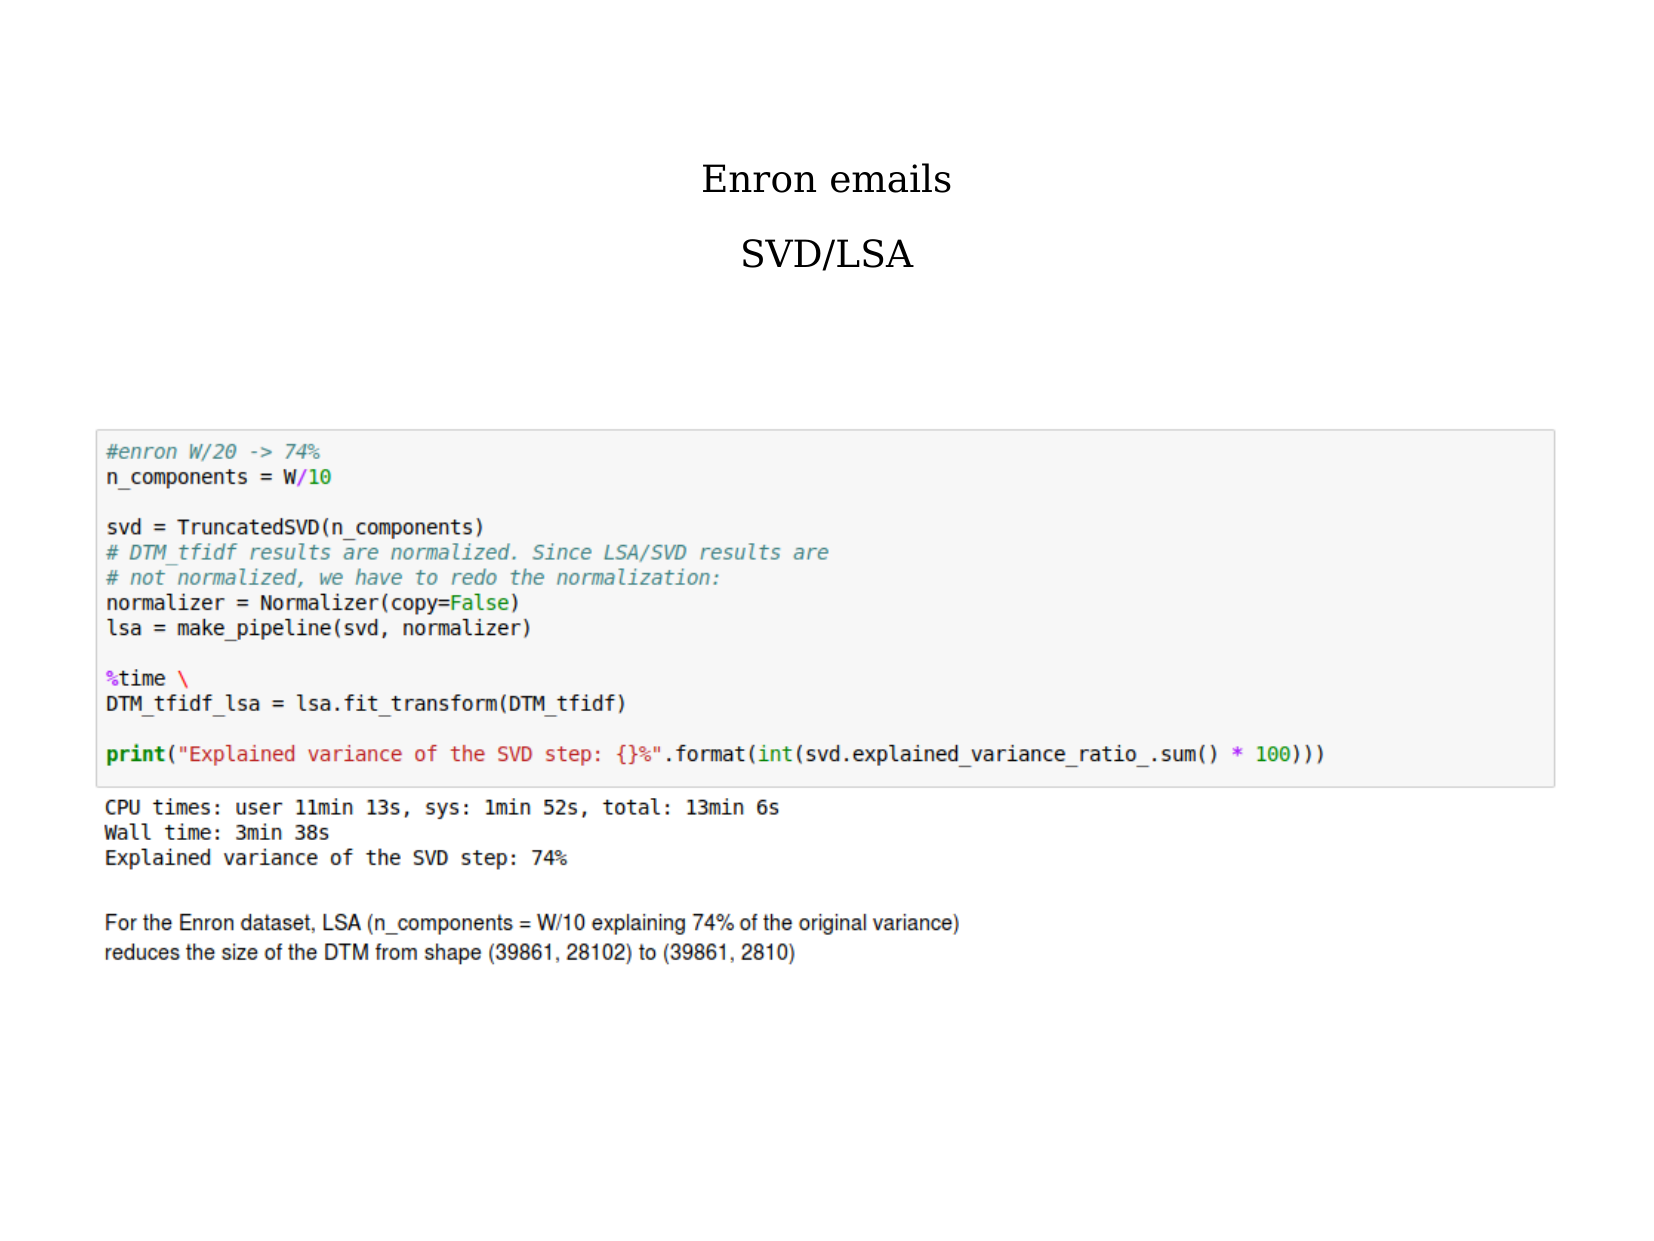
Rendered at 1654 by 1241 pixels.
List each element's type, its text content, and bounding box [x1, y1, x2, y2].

text_box Enron emails [686, 150, 968, 209]
text_box SVD/LSA [725, 225, 929, 284]
picture [90, 419, 1563, 966]
